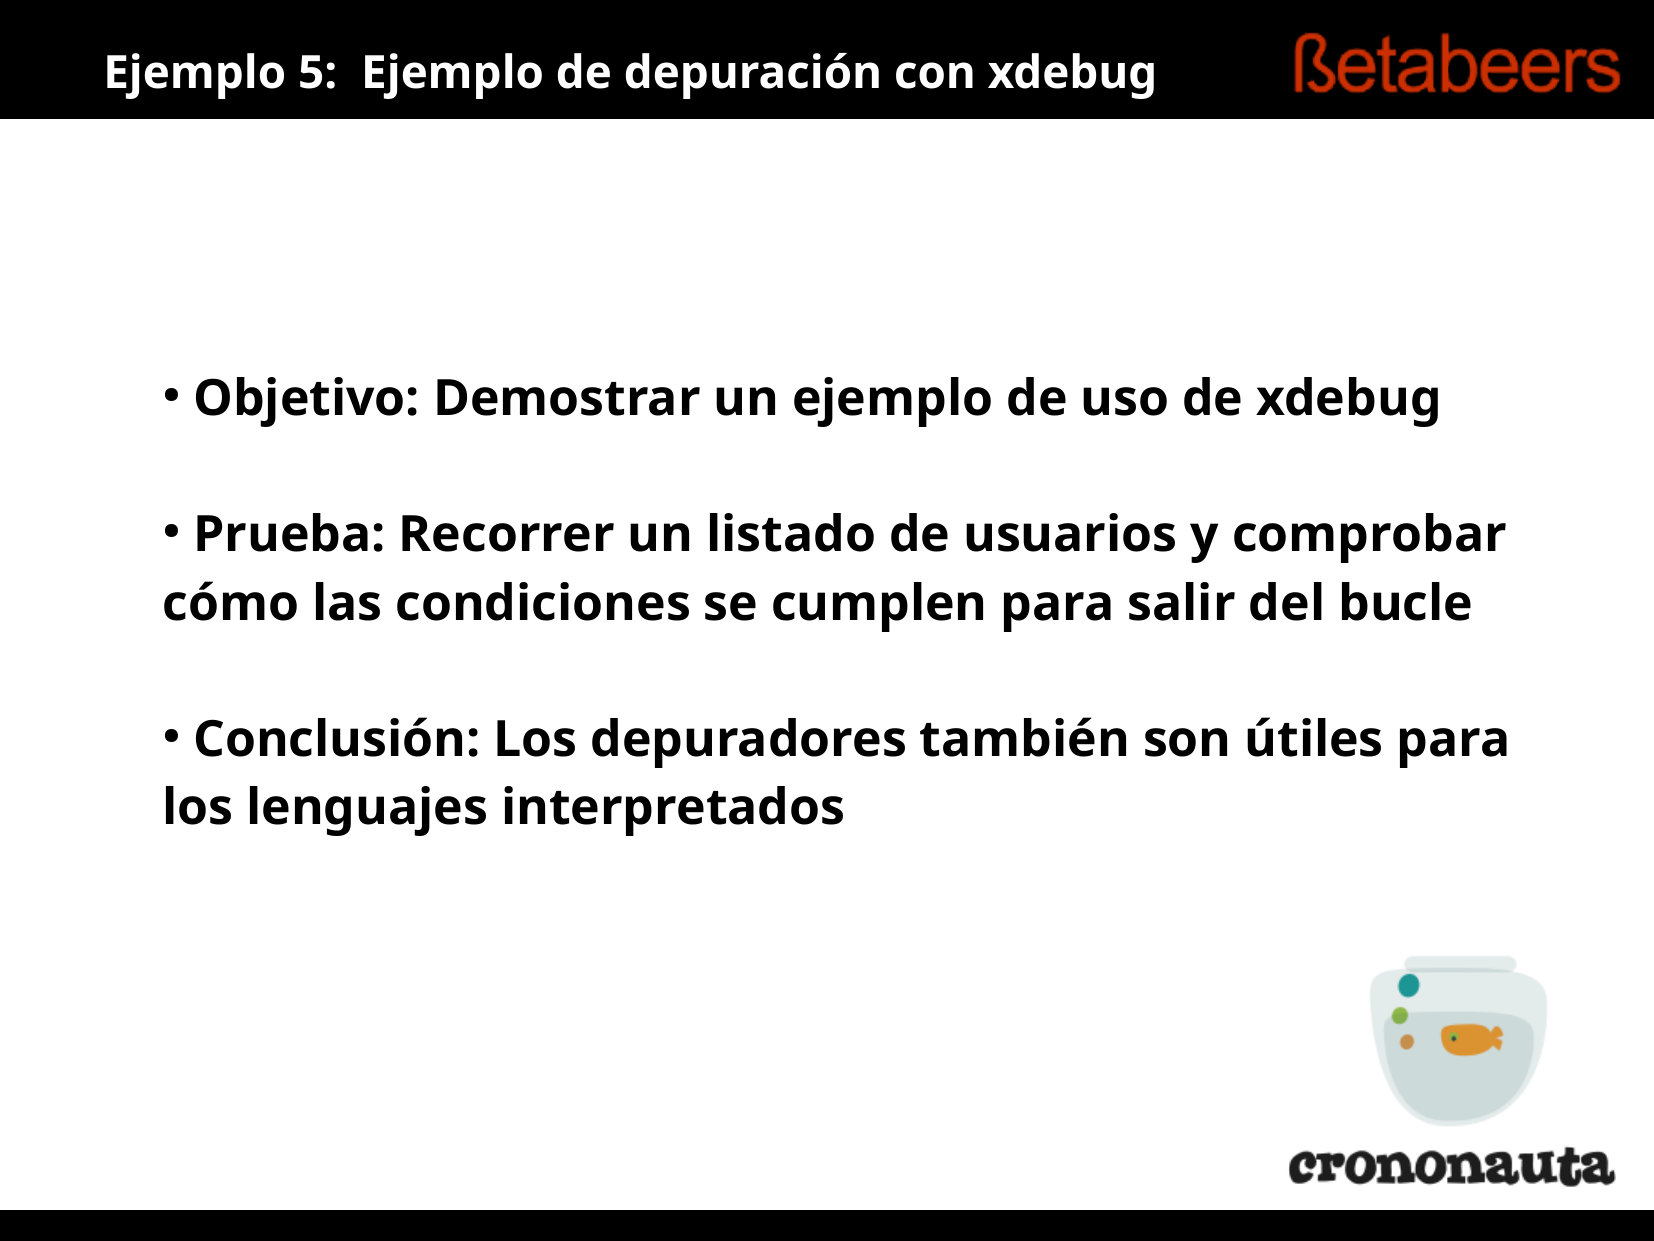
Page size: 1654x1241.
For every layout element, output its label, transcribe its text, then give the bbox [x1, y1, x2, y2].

text_box Objetivo: Demostrar un ejemplo de uso de xdebug Prueba: Recorrer un listado de usuarios y comprobar cómo las condiciones se cumplen para salir del bucle Conclusión: Los depuradores también son útiles para los lenguajes interpretados [147, 354, 1536, 768]
picture [1290, 29, 1625, 101]
text_box Ejemplo 5: Ejemplo de depuración con xdebug [88, 31, 1123, 99]
picture [1240, 944, 1637, 1196]
